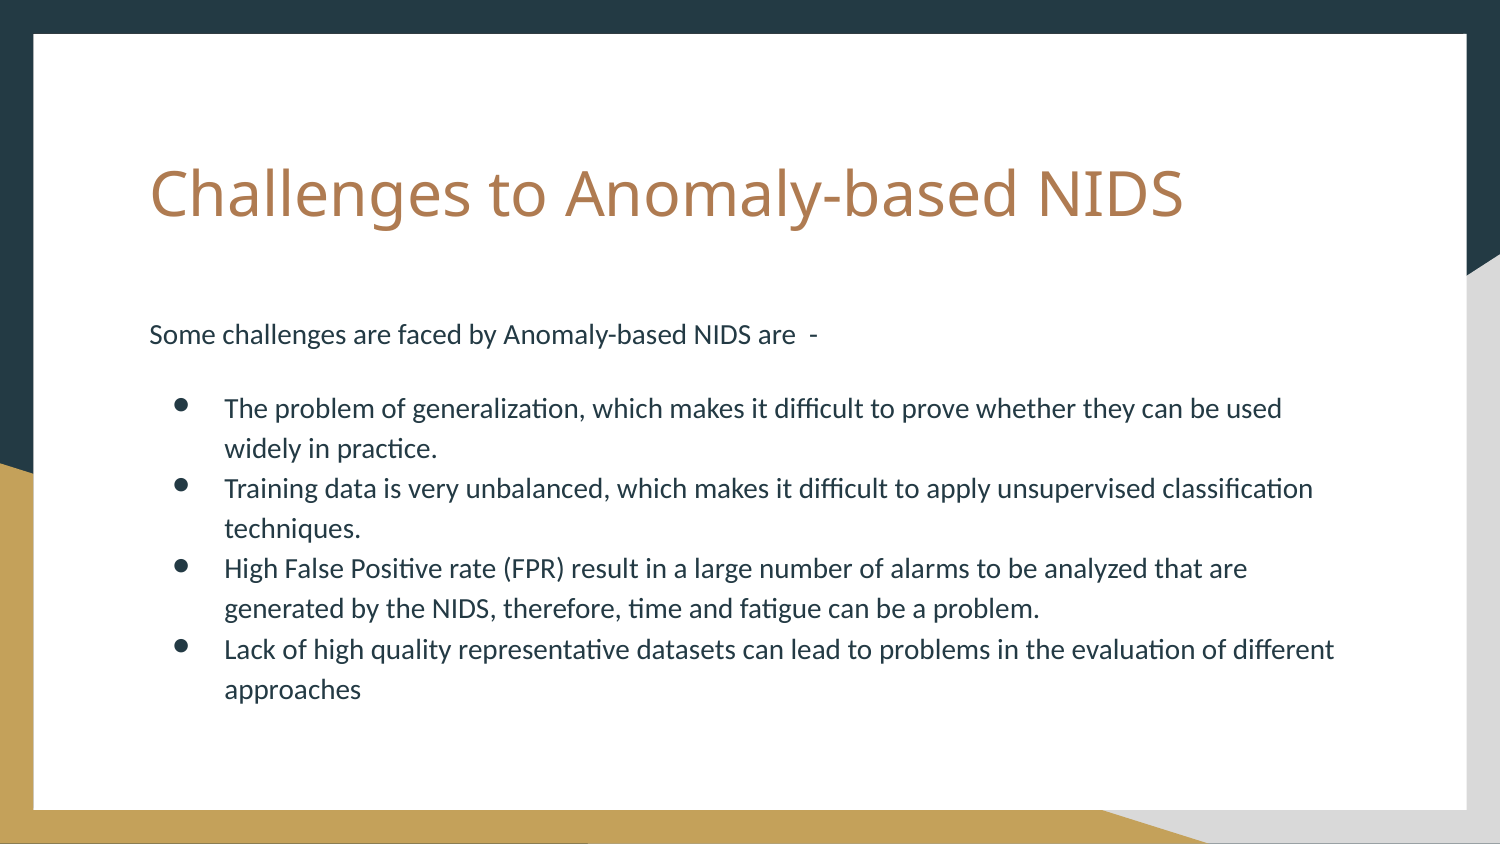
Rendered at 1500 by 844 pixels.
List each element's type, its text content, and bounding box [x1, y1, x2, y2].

title Challenges to Anomaly-based NIDS [134, 138, 1366, 295]
list Some challenges are faced by Anomaly-based NIDS are - The problem of generalization, which makes it difficult to prove whether they can be used widely in practice. Training data is very unbalanced, which makes it difficult to apply unsupervised classification techniques. High False Positive rate (FPR) result in a large number of alarms to be analyzed that are generated by the NIDS, therefore, time and fatigue can be a problem. Lack of high quality representative datasets can lead to problems in the evaluation of different approaches [134, 295, 1366, 697]
